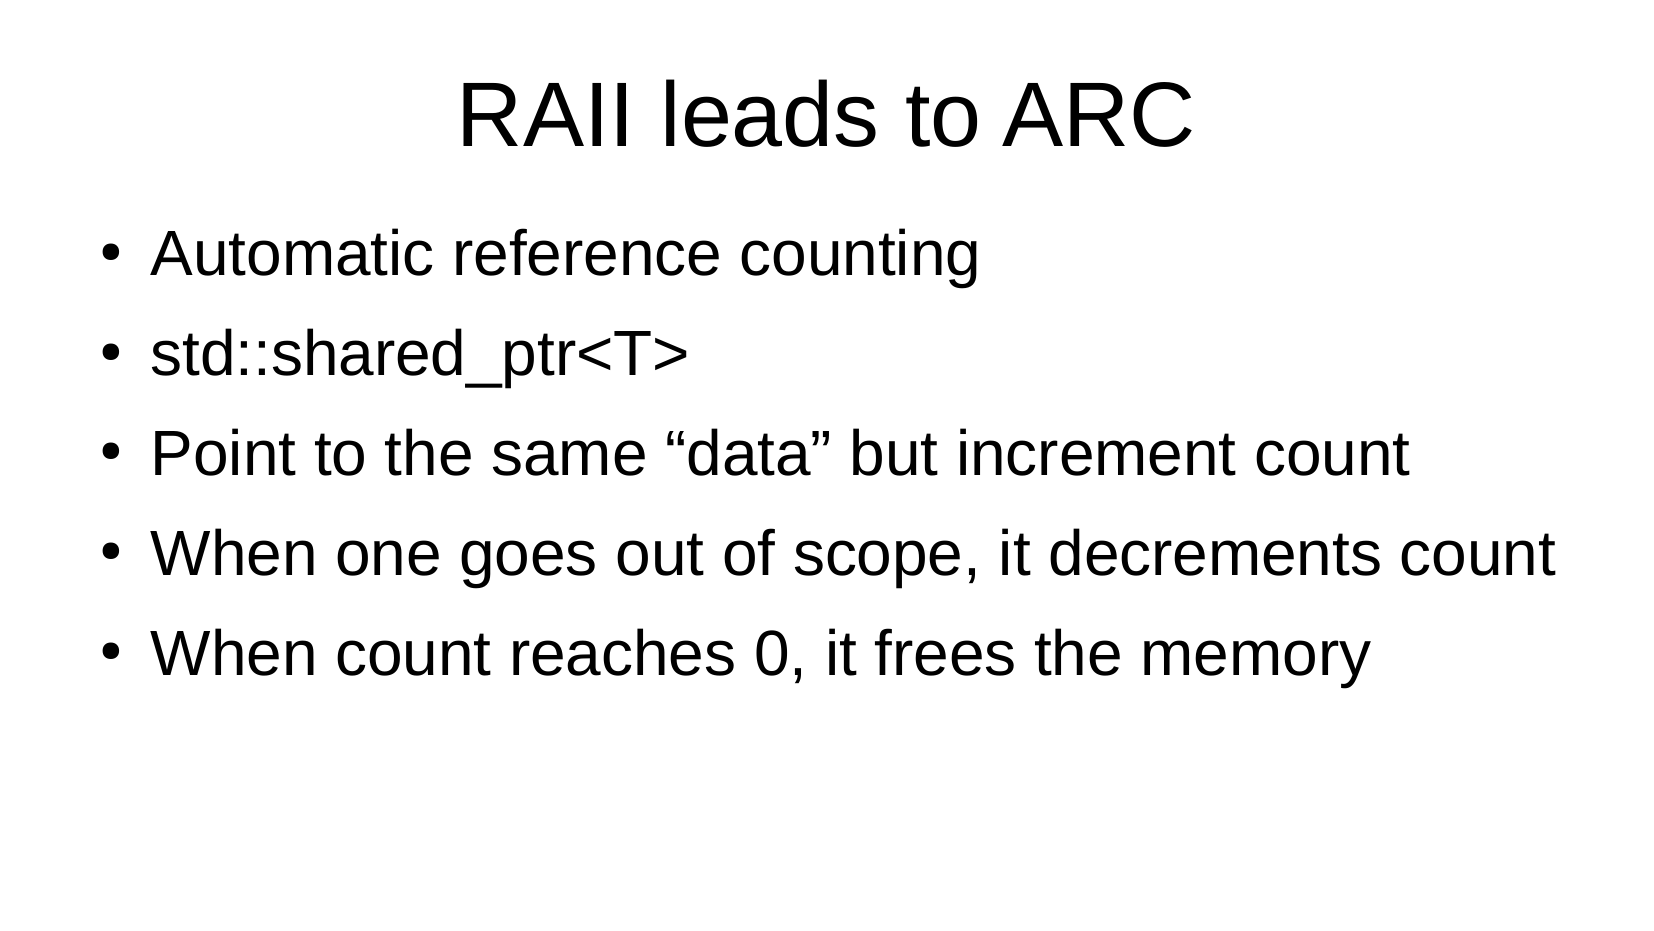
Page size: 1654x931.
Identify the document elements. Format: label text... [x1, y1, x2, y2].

list Automatic reference counting std::shared_ptr<T> Point to the same “data” but increment count When one goes out of scope, it decrements count When count reaches 0, it frees the memory [82, 217, 1571, 758]
title RAII leads to ARC [82, 37, 1571, 193]
